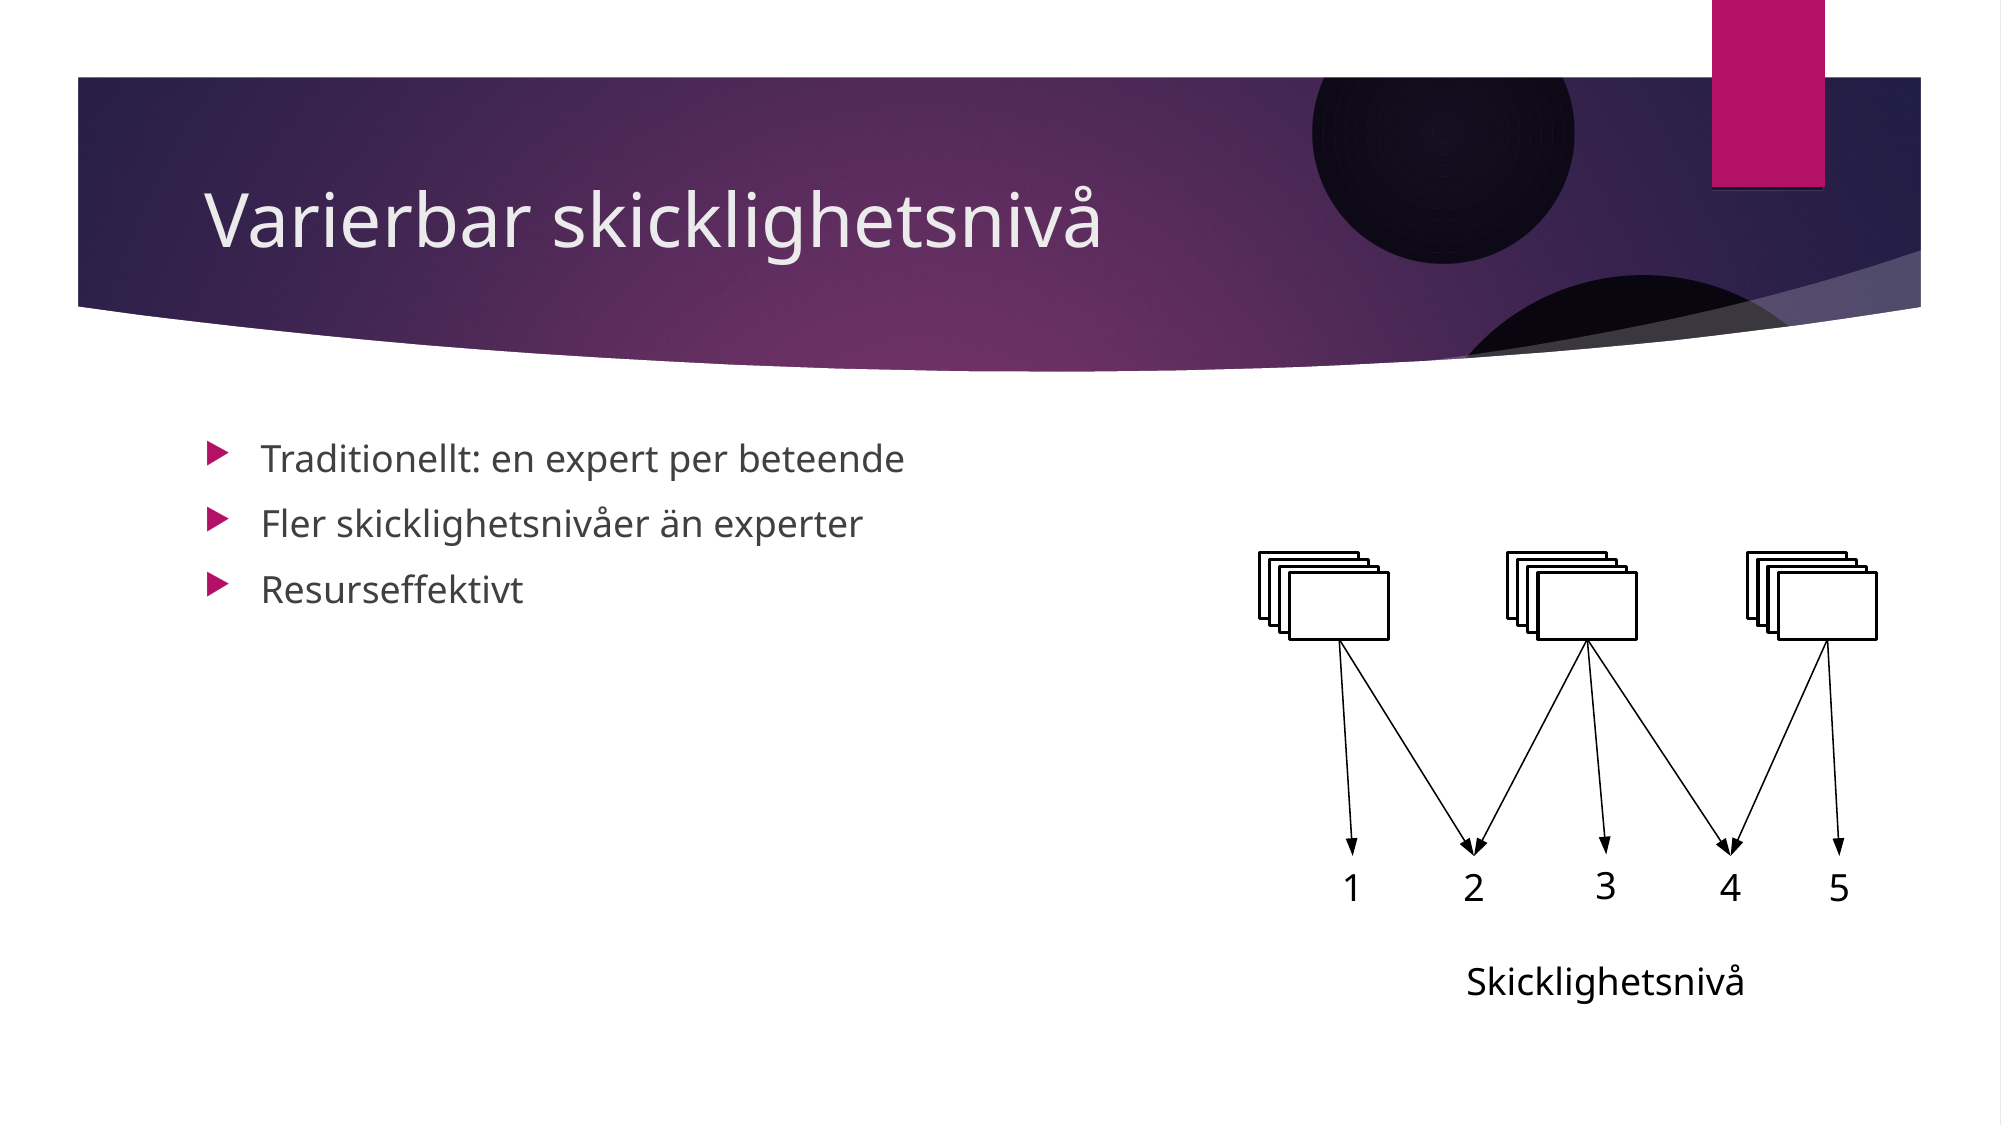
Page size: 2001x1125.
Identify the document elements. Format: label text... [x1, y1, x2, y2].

text_box 5 [1812, 855, 1867, 919]
text_box [1508, 553, 1637, 639]
text_box Skicklighetsnivå [1282, 950, 1931, 1011]
text_box 1 [1329, 855, 1377, 917]
text_box 3 [1578, 854, 1634, 917]
title Varierbar skicklighetsnivå [189, 159, 1627, 276]
text_box 2 [1446, 855, 1502, 919]
list Traditionellt: en expert per beteende Fler skicklighetsnivåer än experter Resurseffektivt [189, 427, 1638, 988]
text_box [1259, 553, 1389, 639]
text_box [1748, 553, 1877, 639]
text_box 4 [1703, 855, 1758, 919]
